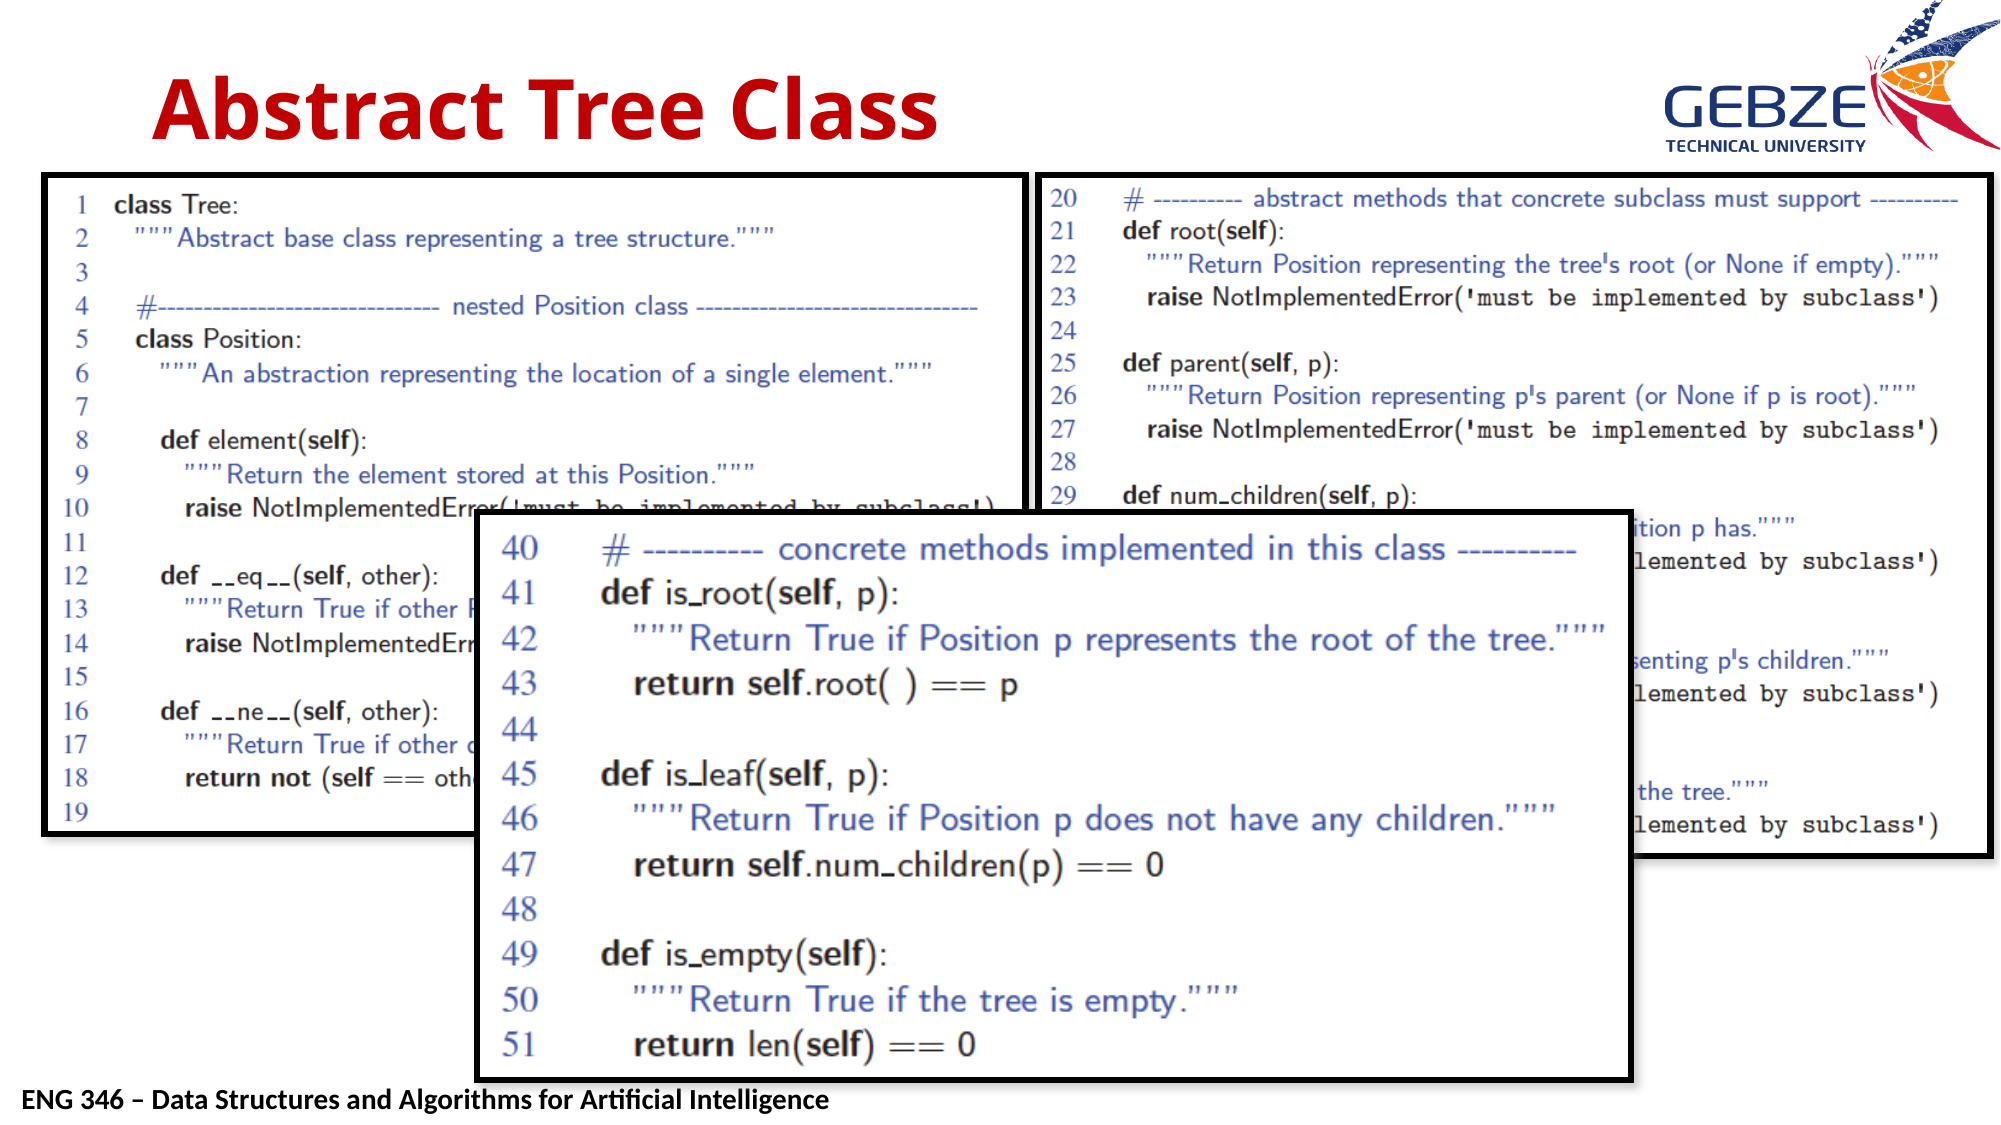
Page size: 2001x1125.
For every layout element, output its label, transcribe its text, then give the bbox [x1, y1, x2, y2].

picture [1041, 178, 1988, 854]
title Abstract Tree Class [137, 59, 1863, 166]
picture [1665, 0, 2001, 152]
picture [47, 178, 1023, 831]
picture [480, 514, 1629, 1078]
